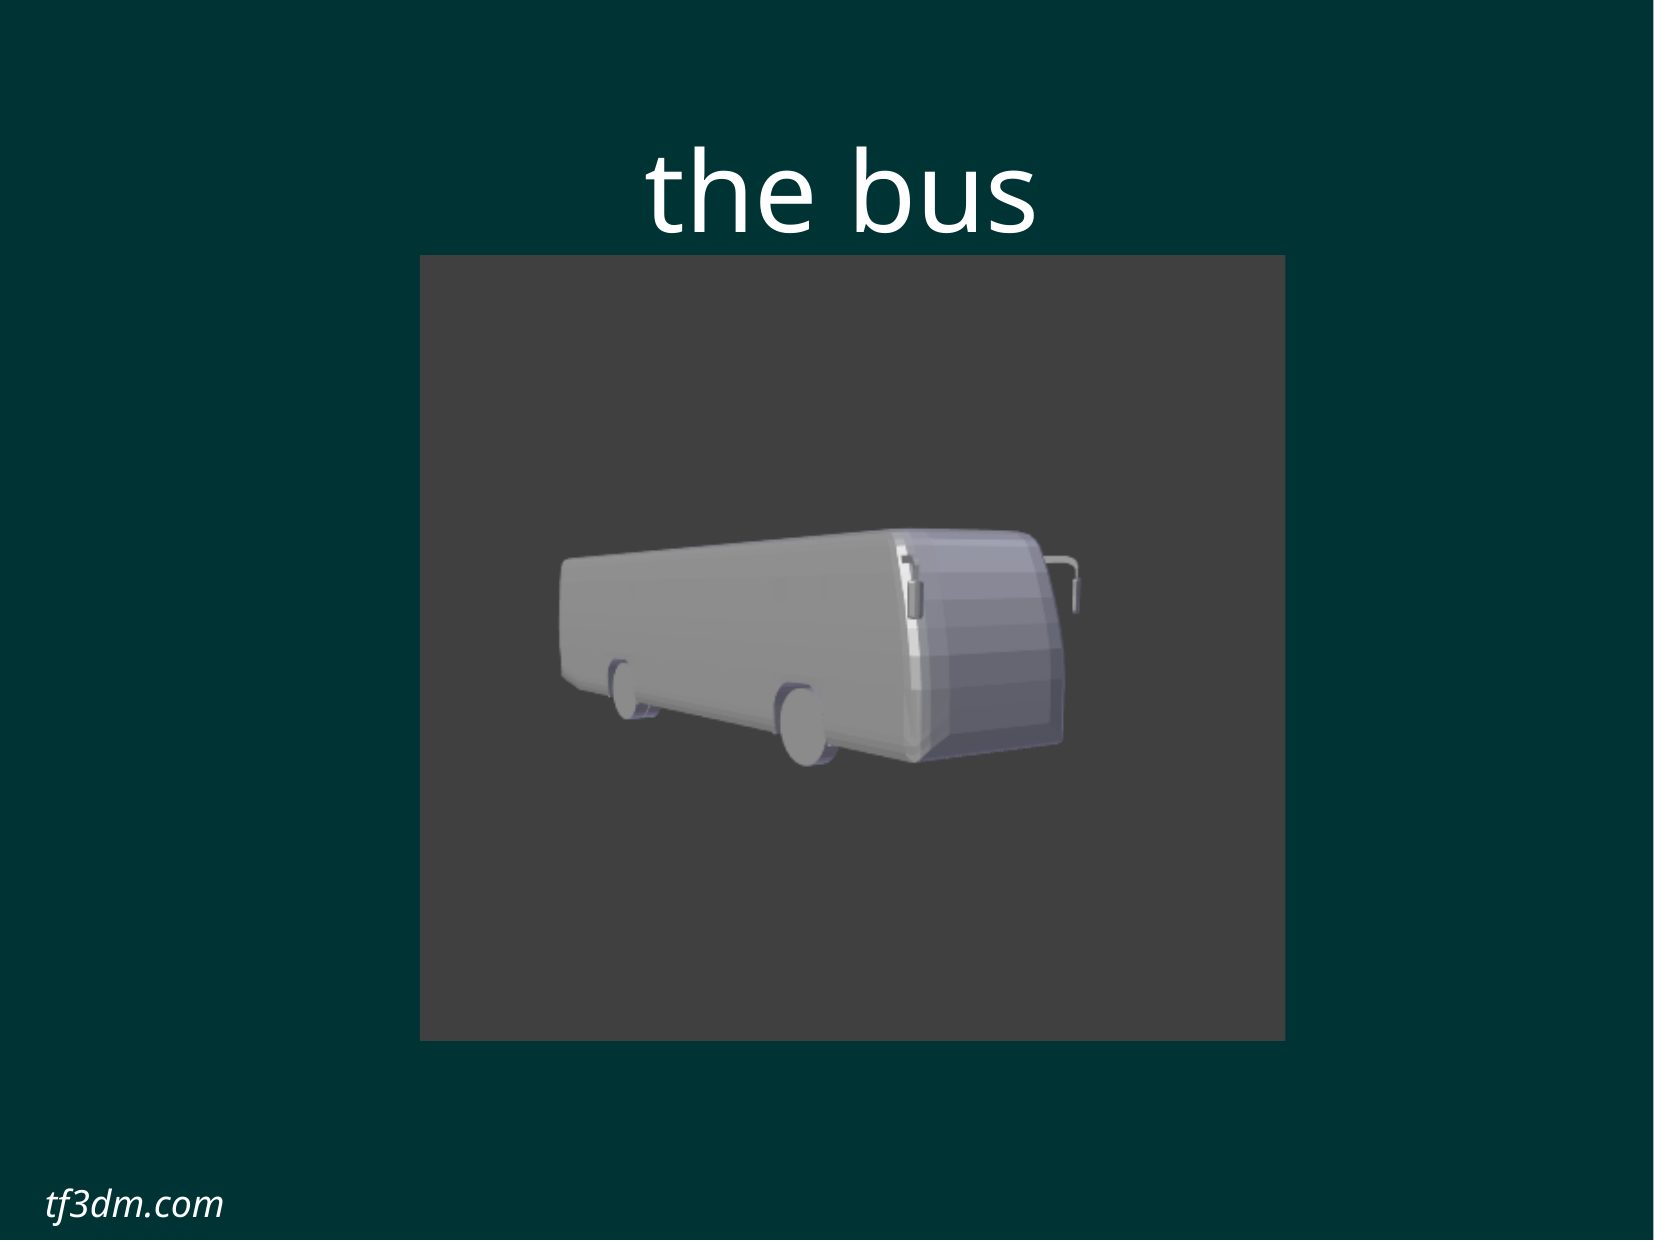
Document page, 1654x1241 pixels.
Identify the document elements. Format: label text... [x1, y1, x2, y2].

text_box the bus [630, 105, 1057, 247]
picture [419, 255, 1286, 1041]
text_box tf3dm.com [30, 1170, 286, 1241]
